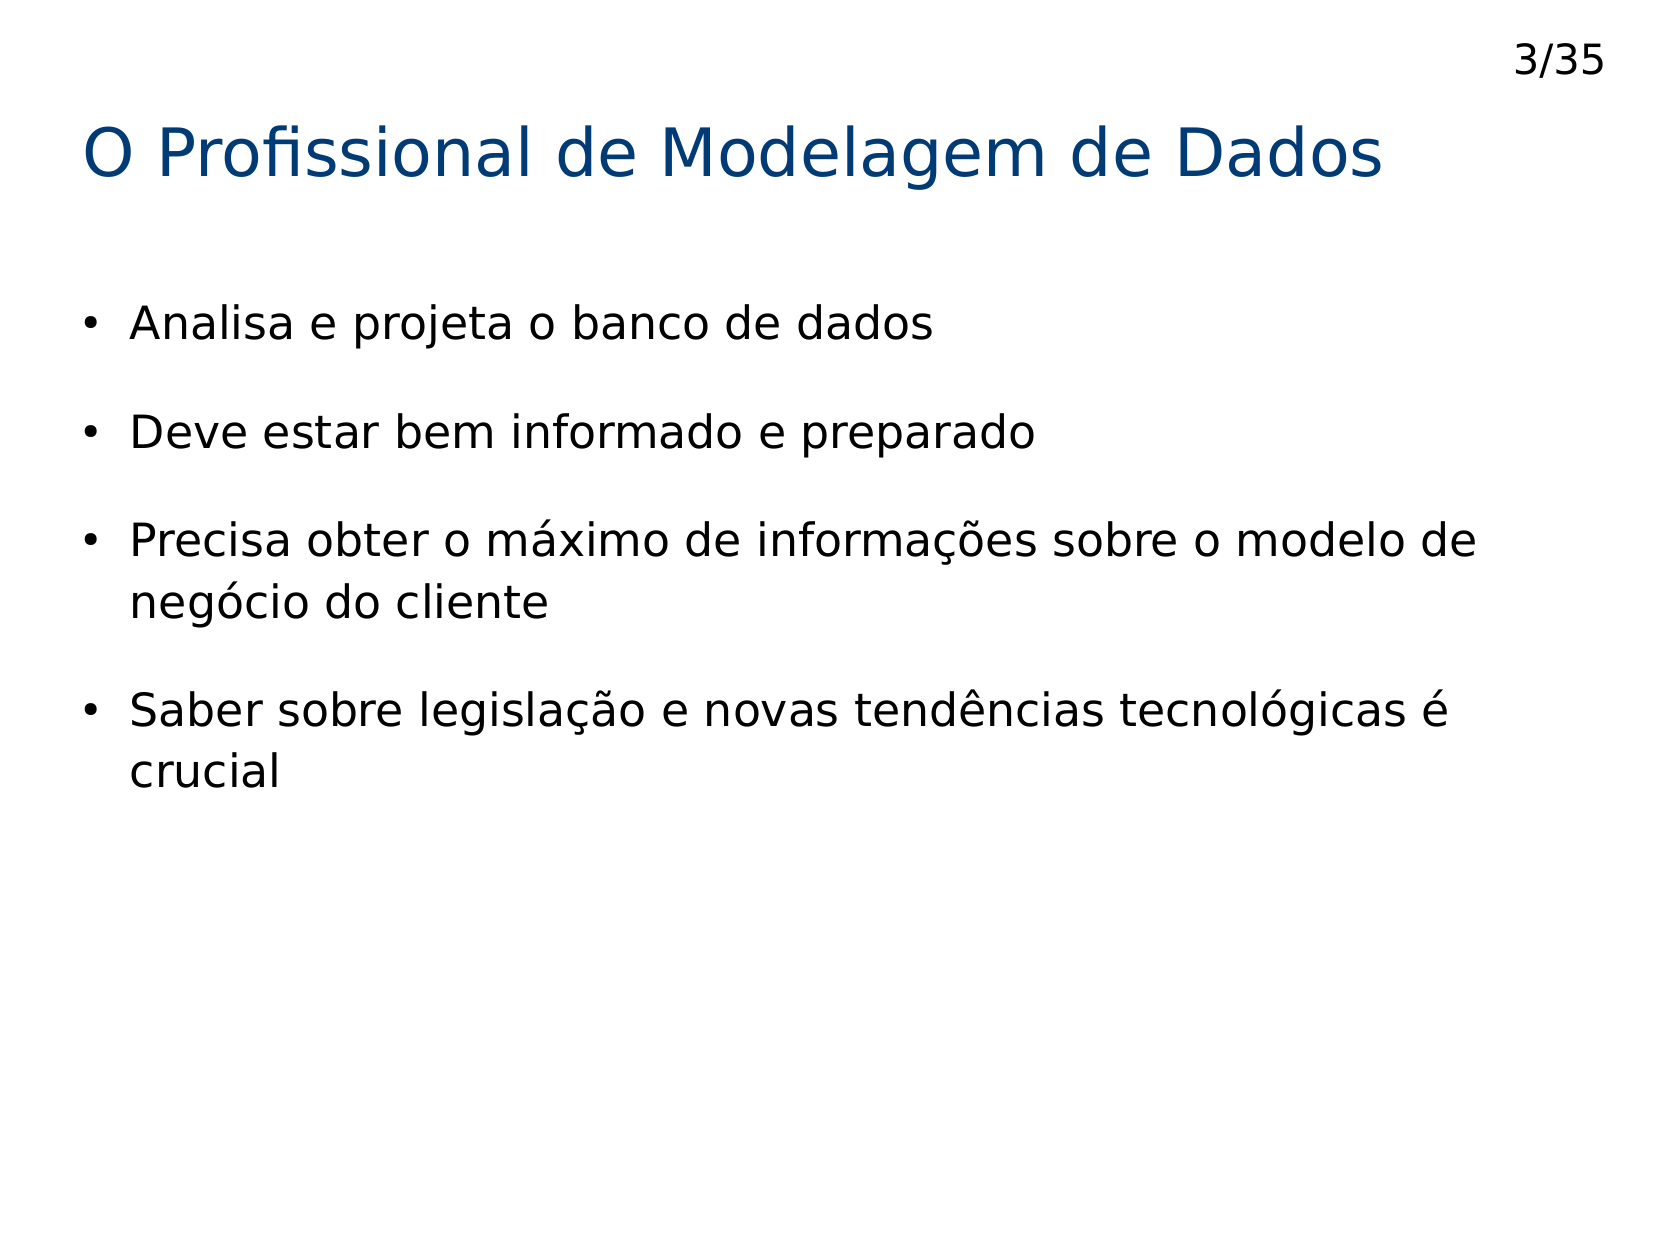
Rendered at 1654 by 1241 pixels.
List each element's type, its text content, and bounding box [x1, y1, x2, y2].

list Analisa e projeta o banco de dados Deve estar bem informado e preparado Precisa obter o máximo de informações sobre o modelo de negócio do cliente Saber sobre legislação e novas tendências tecnológicas é crucial [82, 289, 1571, 1108]
title O Profissional de Modelagem de Dados [82, 82, 1571, 224]
